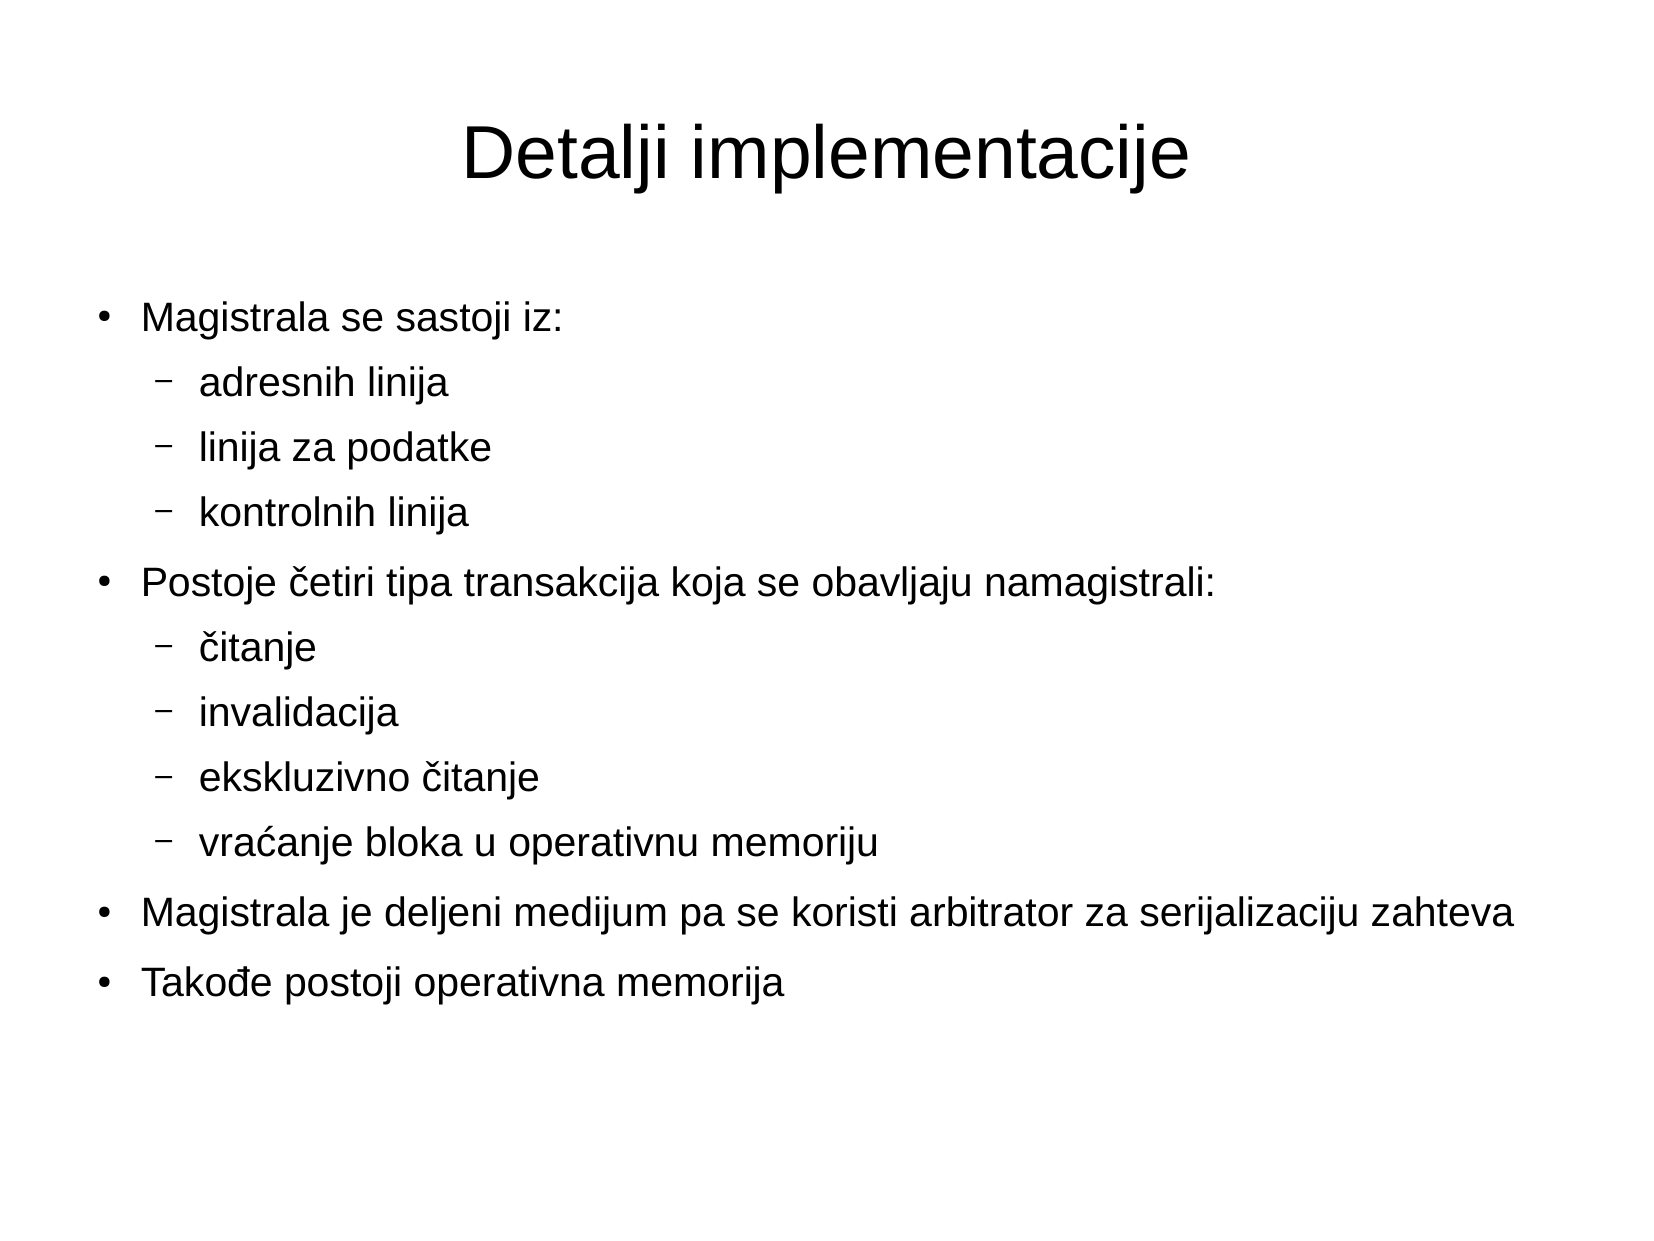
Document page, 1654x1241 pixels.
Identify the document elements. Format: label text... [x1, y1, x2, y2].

title Detalji implementacije [82, 49, 1571, 257]
list Magistrala se sastoji iz: adresnih linija linija za podatke kontrolnih linija Postoje četiri tipa transakcija koja se obavljaju namagistrali: čitanje invalidacija ekskluzivno čitanje vraćanje bloka u operativnu memoriju Magistrala je deljeni medijum pa se koristi arbitrator za serijalizaciju zahteva Takođe postoji operativna memorija [82, 290, 1571, 1010]
